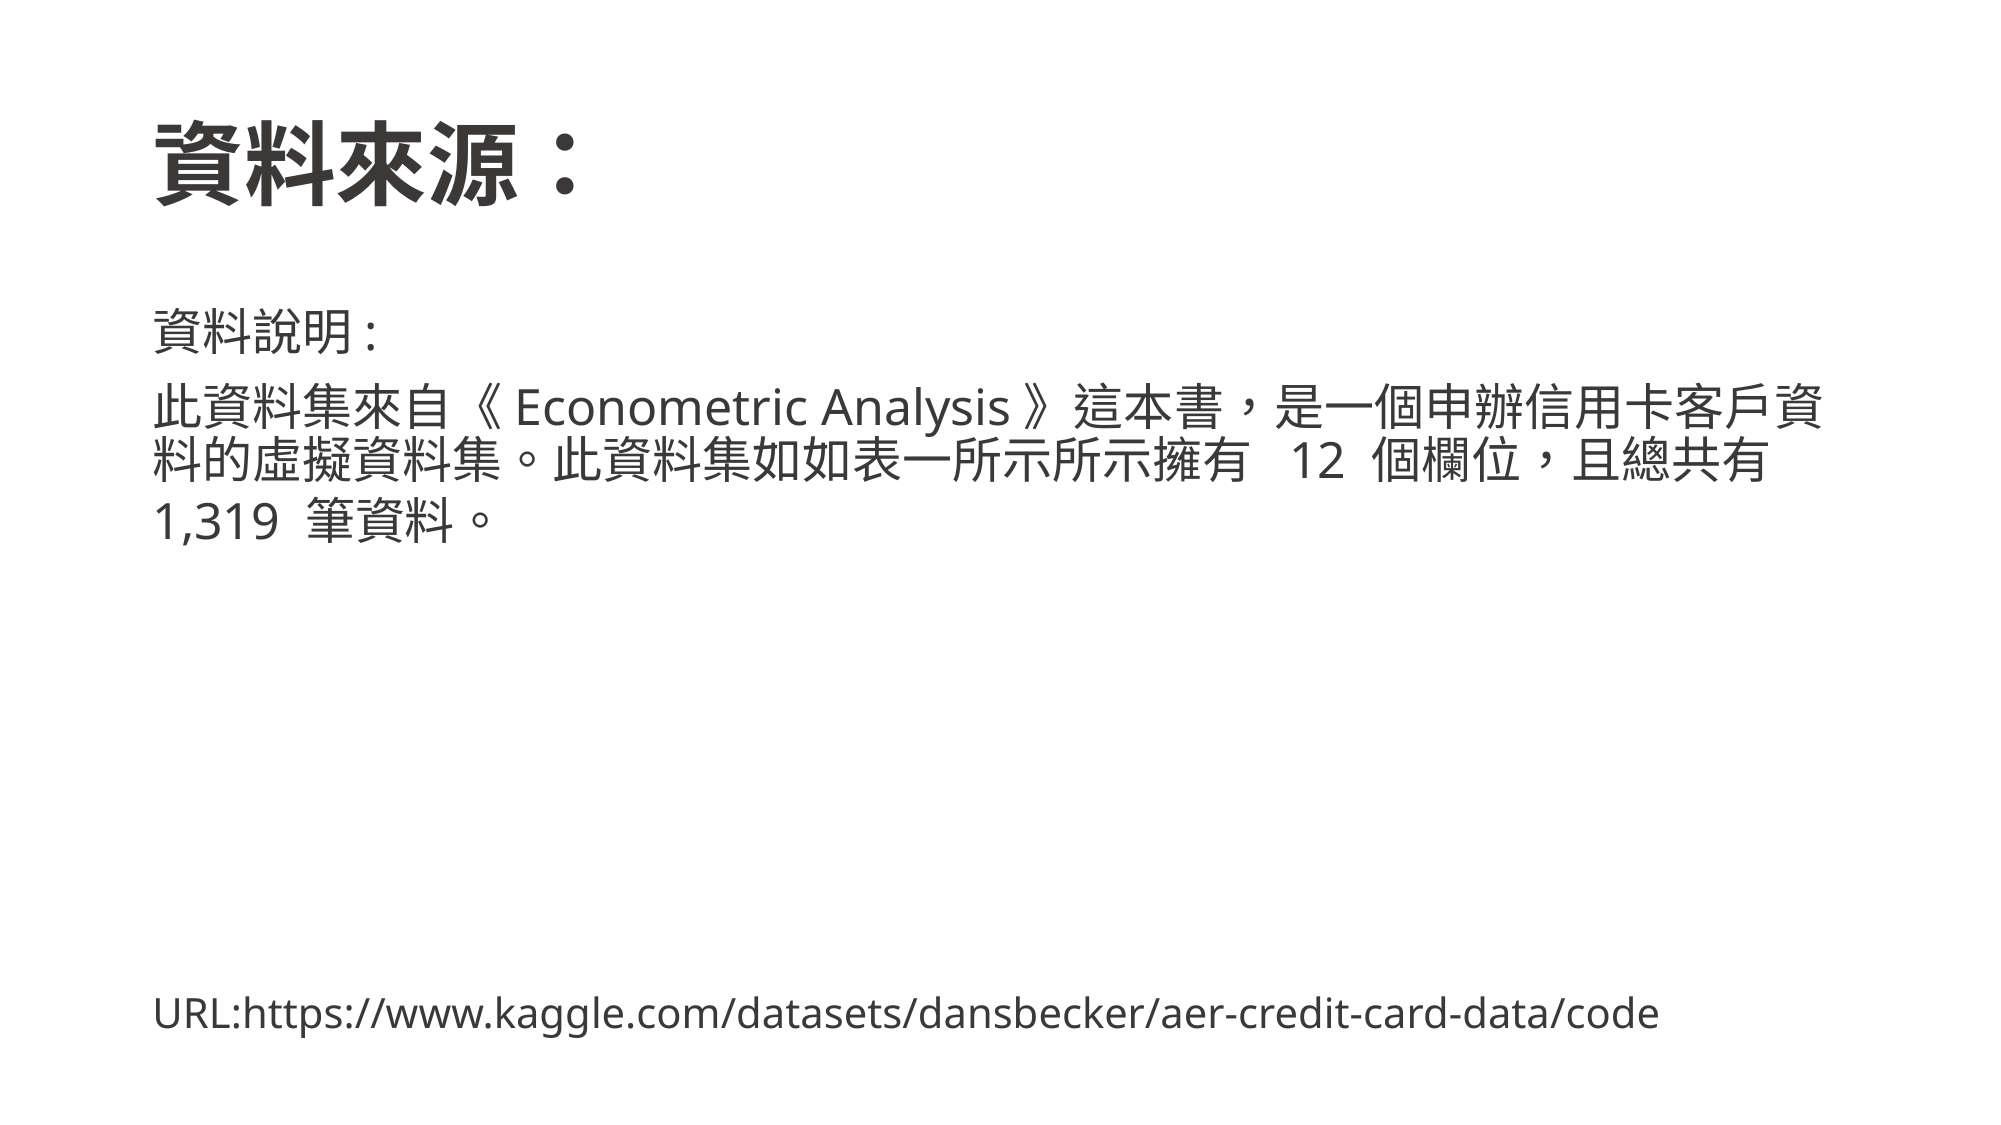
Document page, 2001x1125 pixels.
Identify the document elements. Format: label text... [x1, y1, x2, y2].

title 資料來源： [137, 59, 1863, 278]
list 資料說明: 此資料集來自《Econometric Analysis》這本書，是一個申辦信用卡客戶資料的虛擬資料集。此資料集如如表一所示所示擁有 12 個欄位，且總共有 1,319 筆資料。 URL:https://www.kaggle.com/datasets/dansbecker/aer-credit-card-data/code [137, 299, 1863, 1014]
